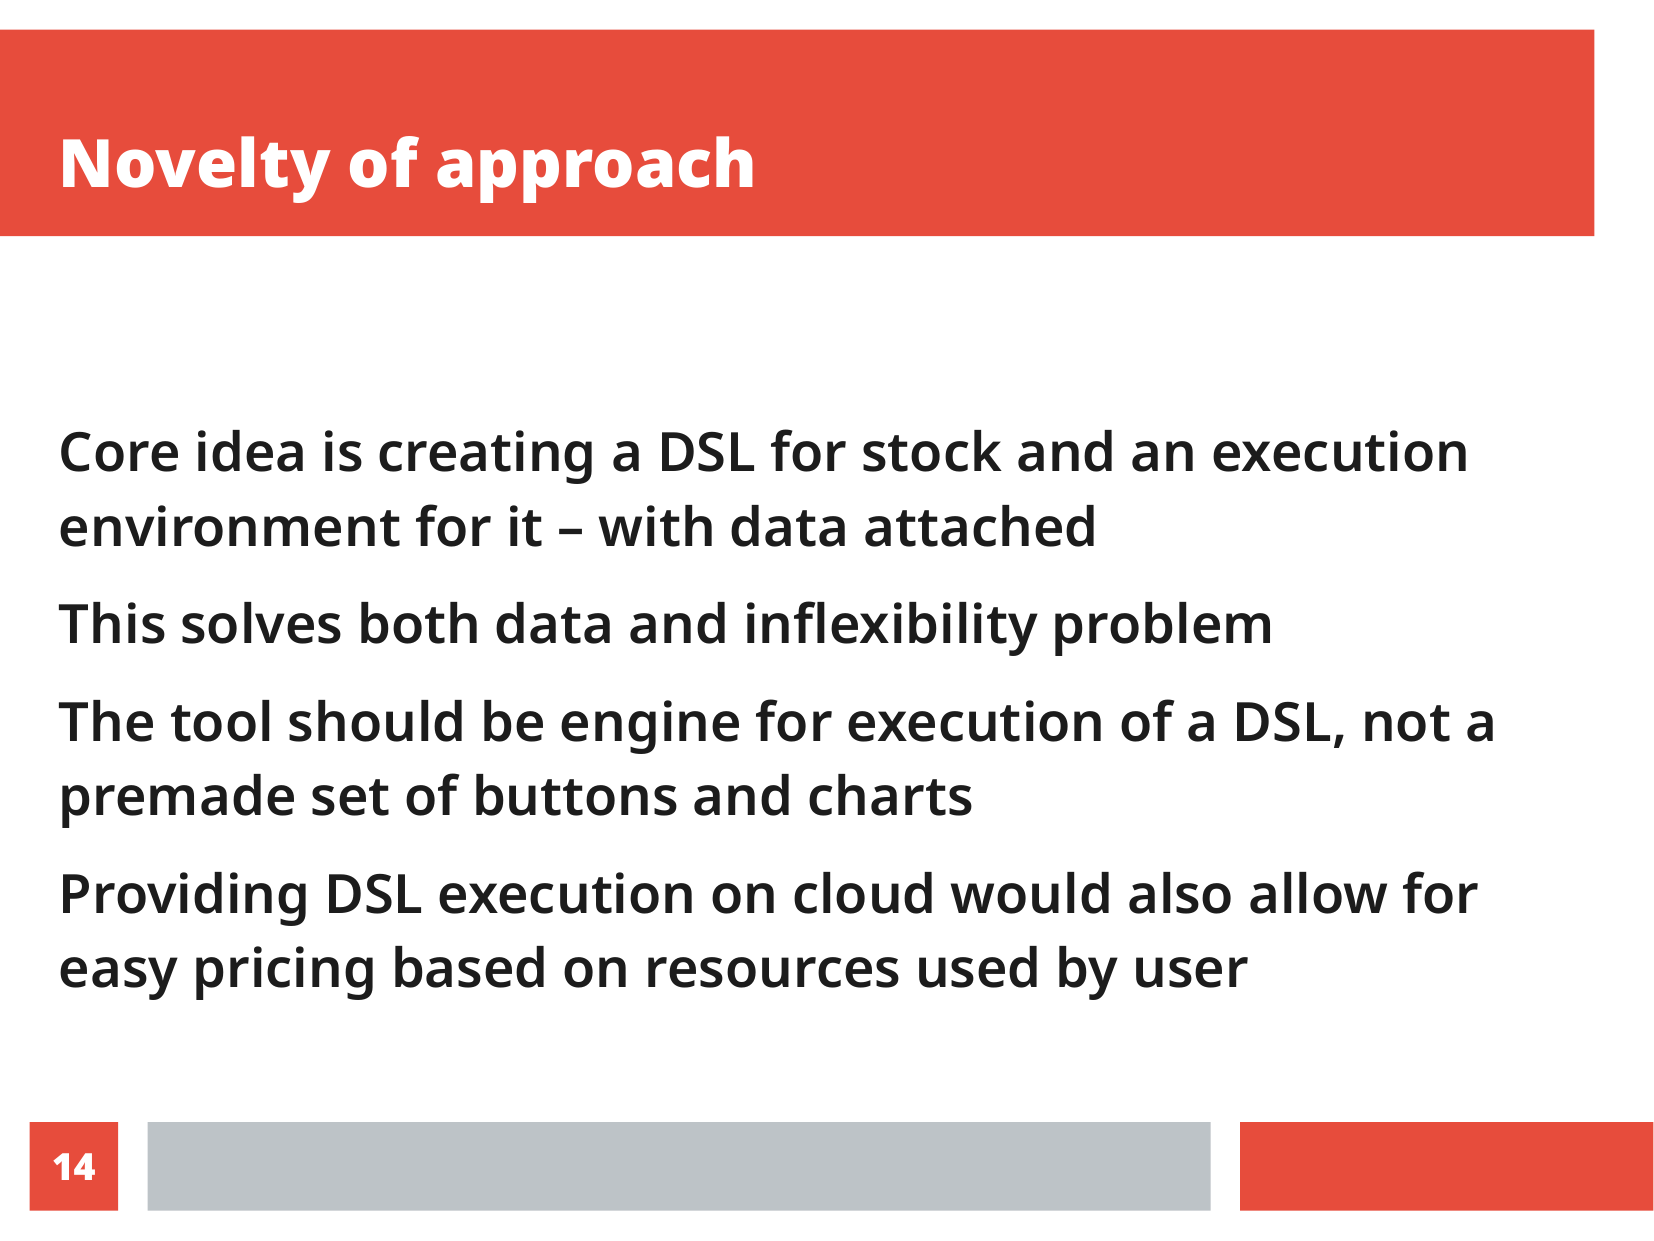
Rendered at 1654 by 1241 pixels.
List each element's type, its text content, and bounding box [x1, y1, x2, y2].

title Novelty of approach [59, 59, 1595, 207]
list Core idea is creating a DSL for stock and an execution environment for it – with data attached This solves both data and inflexibility problem The tool should be engine for execution of a DSL, not a premade set of buttons and charts Providing DSL execution on cloud would also allow for easy pricing based on resources used by user [59, 324, 1565, 1093]
